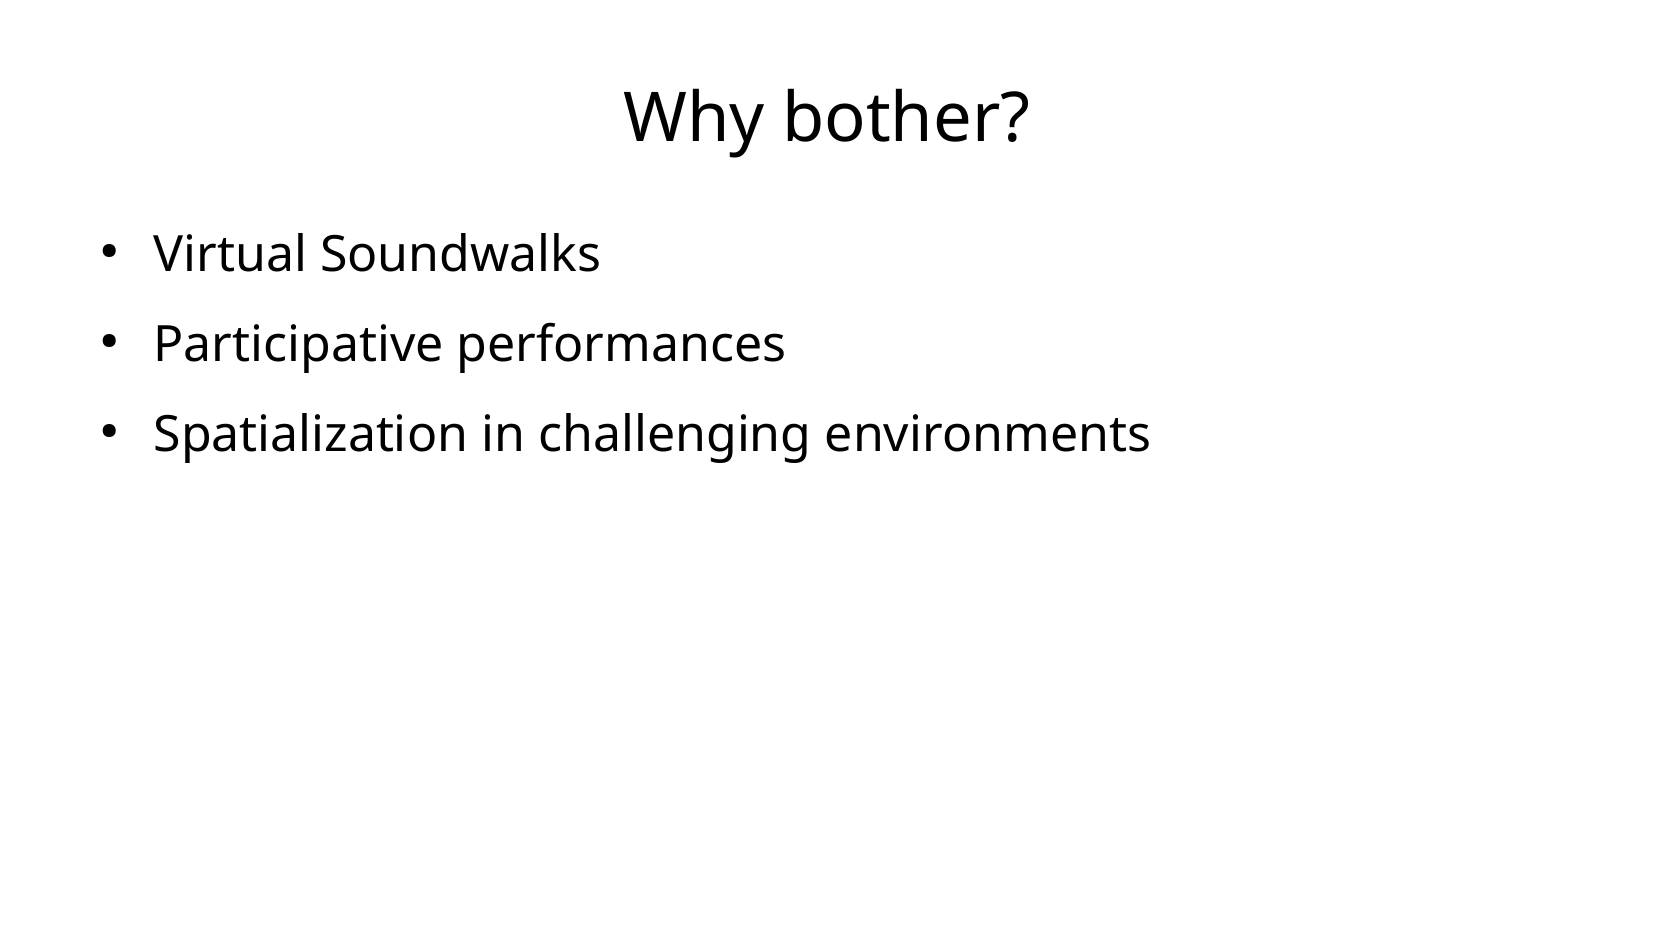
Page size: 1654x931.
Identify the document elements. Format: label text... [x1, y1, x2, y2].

title Why bother? [82, 37, 1571, 193]
list Virtual Soundwalks Participative performances Spatialization in challenging environments [82, 217, 1571, 758]
